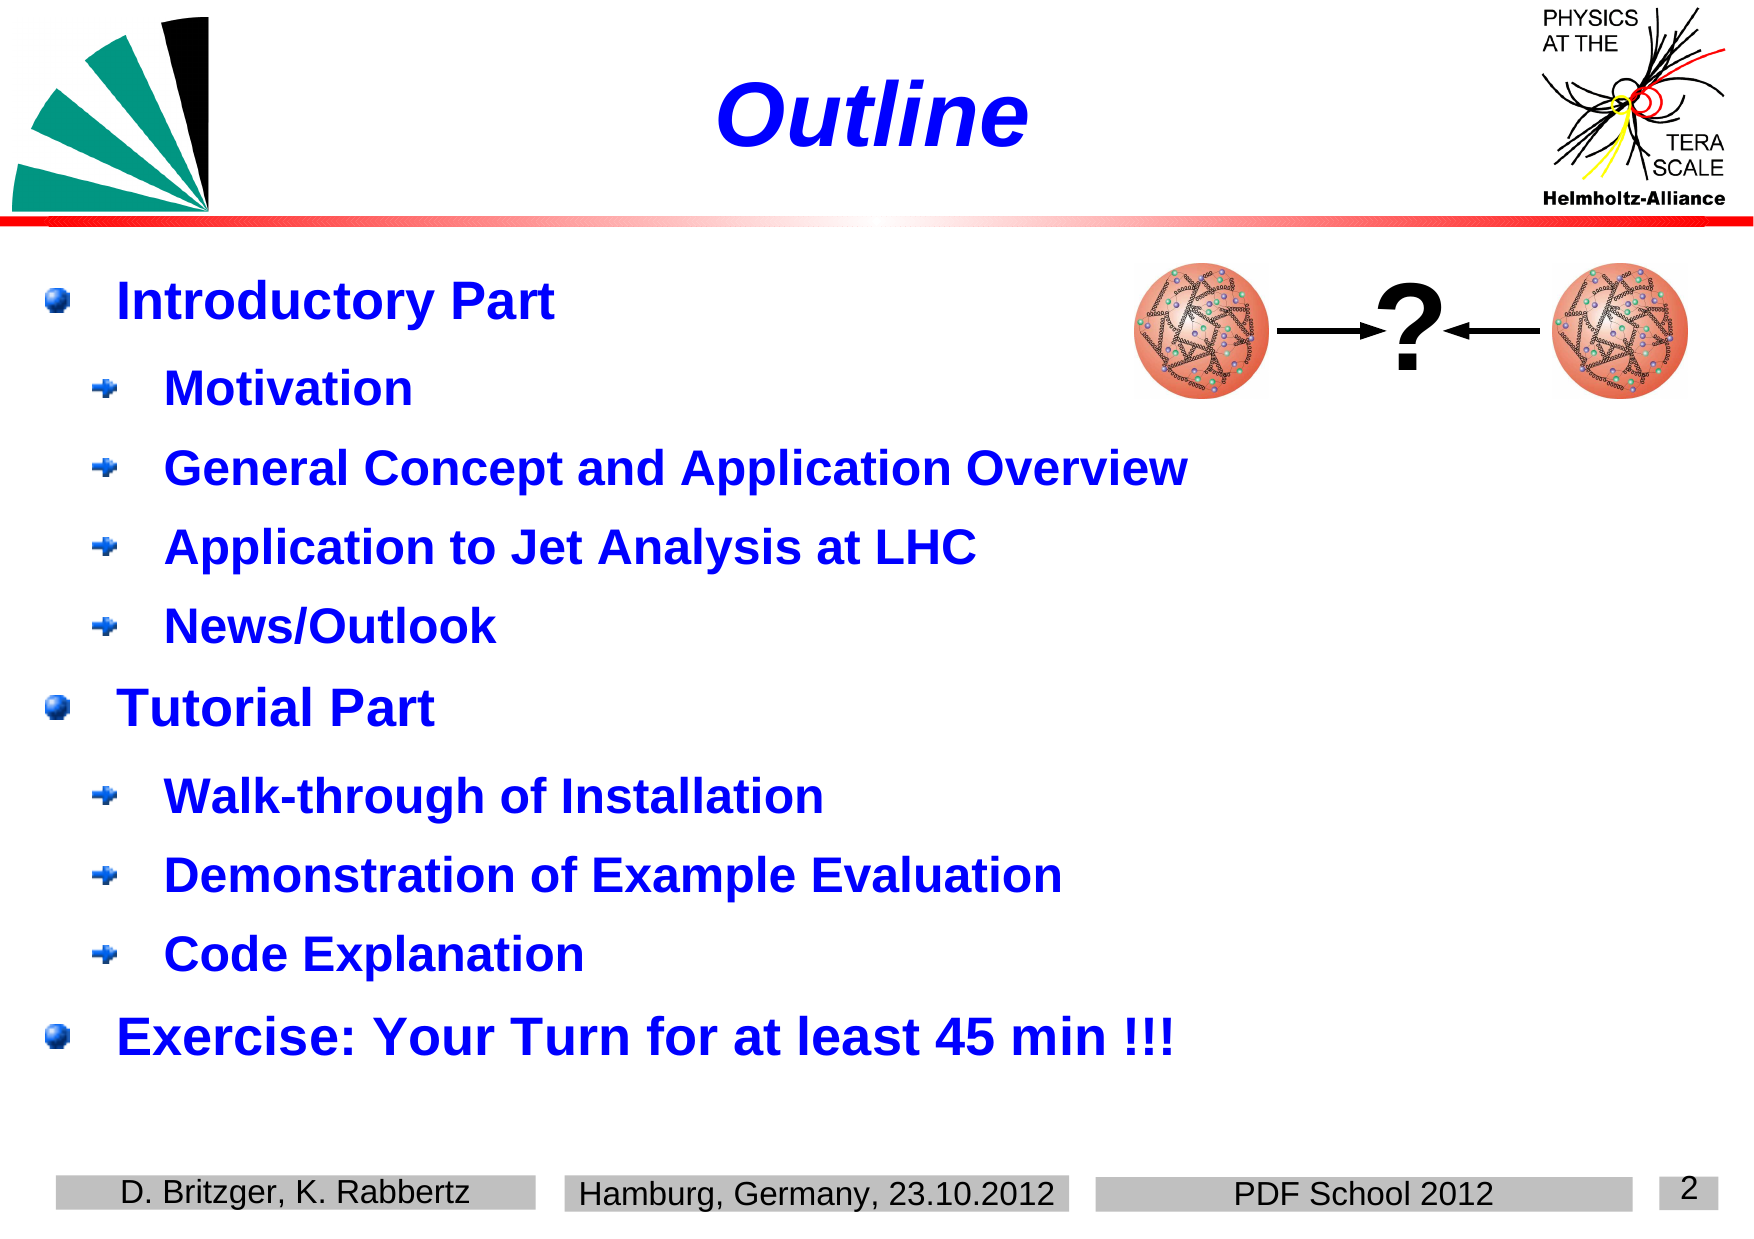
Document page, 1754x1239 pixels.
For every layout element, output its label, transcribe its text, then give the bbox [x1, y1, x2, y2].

list Introductory Part Motivation General Concept and Application Overview Application to Jet Analysis at LHC News/Outlook Tutorial Part Walk-through of Installation Demonstration of Example Evaluation Code Explanation Exercise: Your Turn for at least 45 min !!! [33, 270, 1660, 1067]
title Outline [220, 16, 1525, 213]
picture [1524, 0, 1742, 216]
picture [12, 17, 209, 214]
picture [1552, 263, 1688, 399]
text_box ? [1360, 251, 1461, 404]
picture [1134, 263, 1269, 399]
